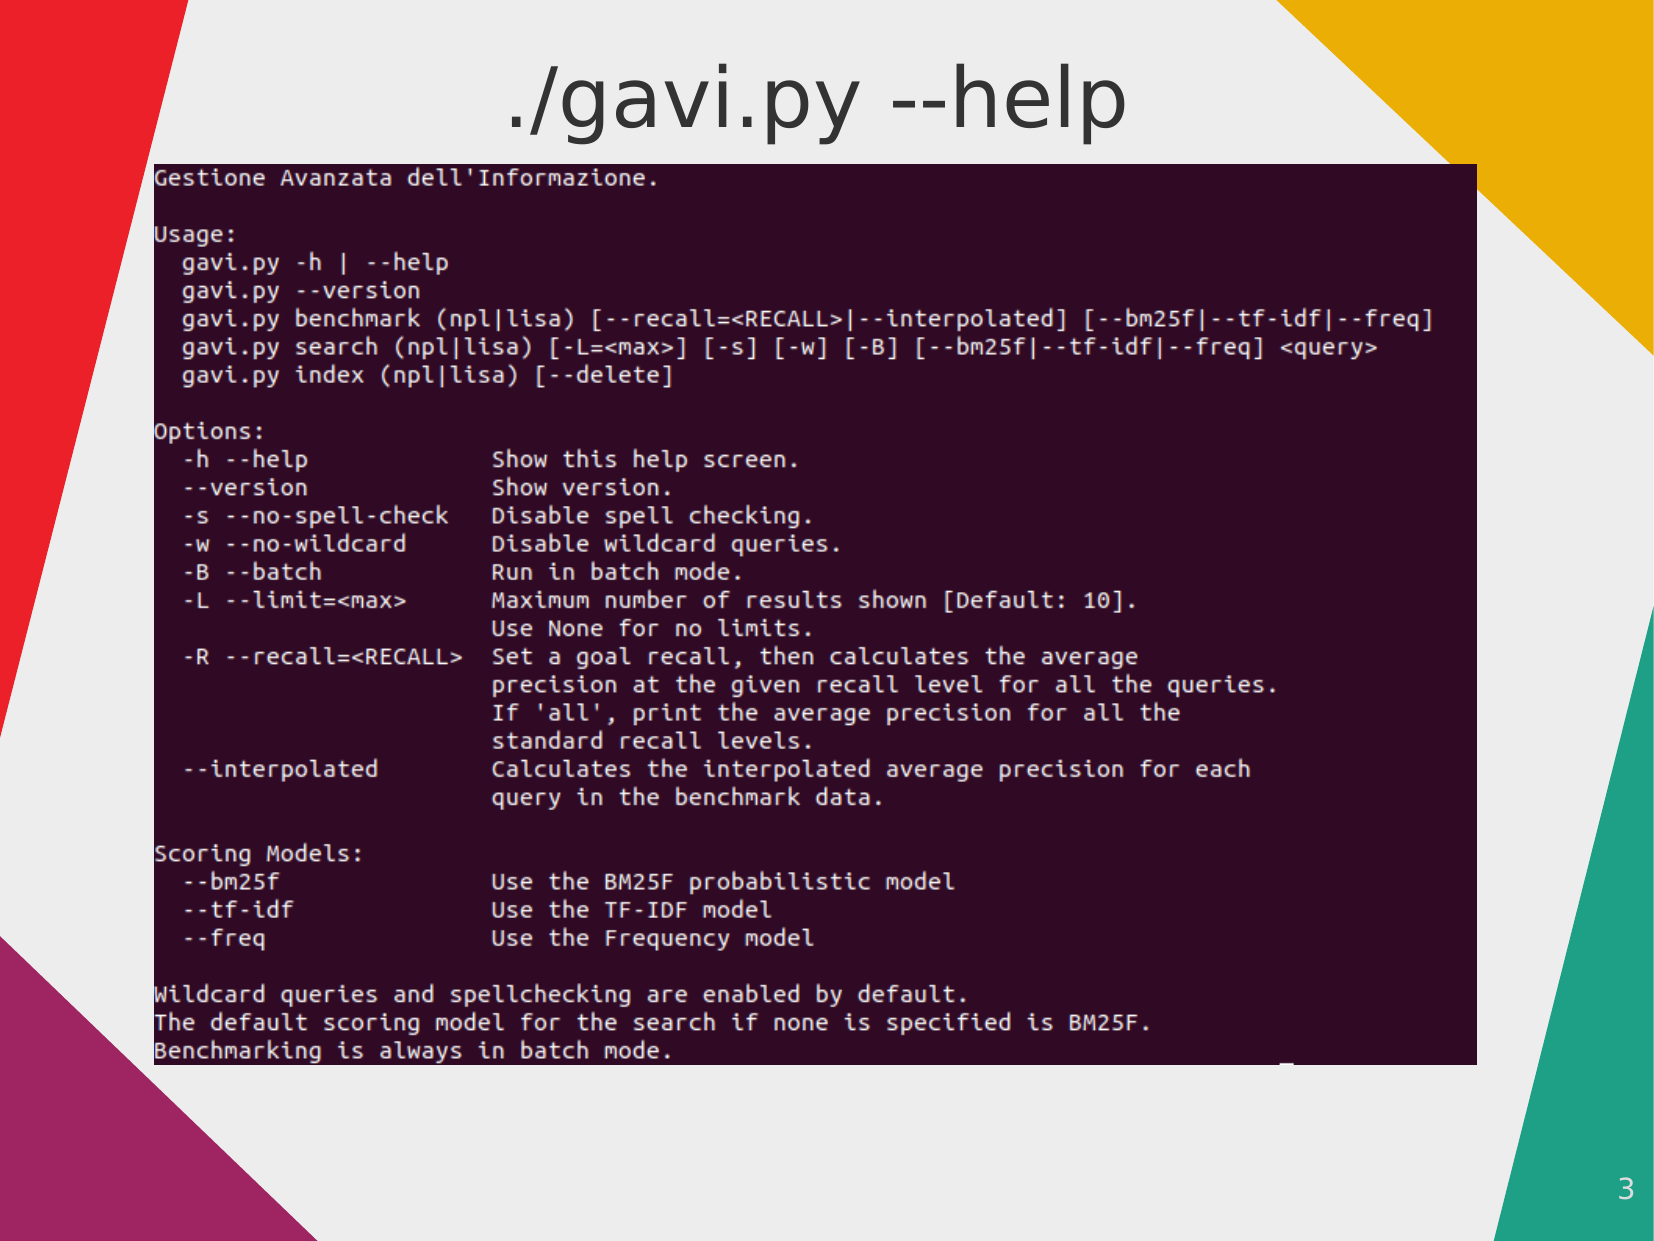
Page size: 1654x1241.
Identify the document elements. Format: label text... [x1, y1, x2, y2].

picture [154, 164, 1477, 1065]
title ./gavi.py --help [105, 0, 1529, 197]
